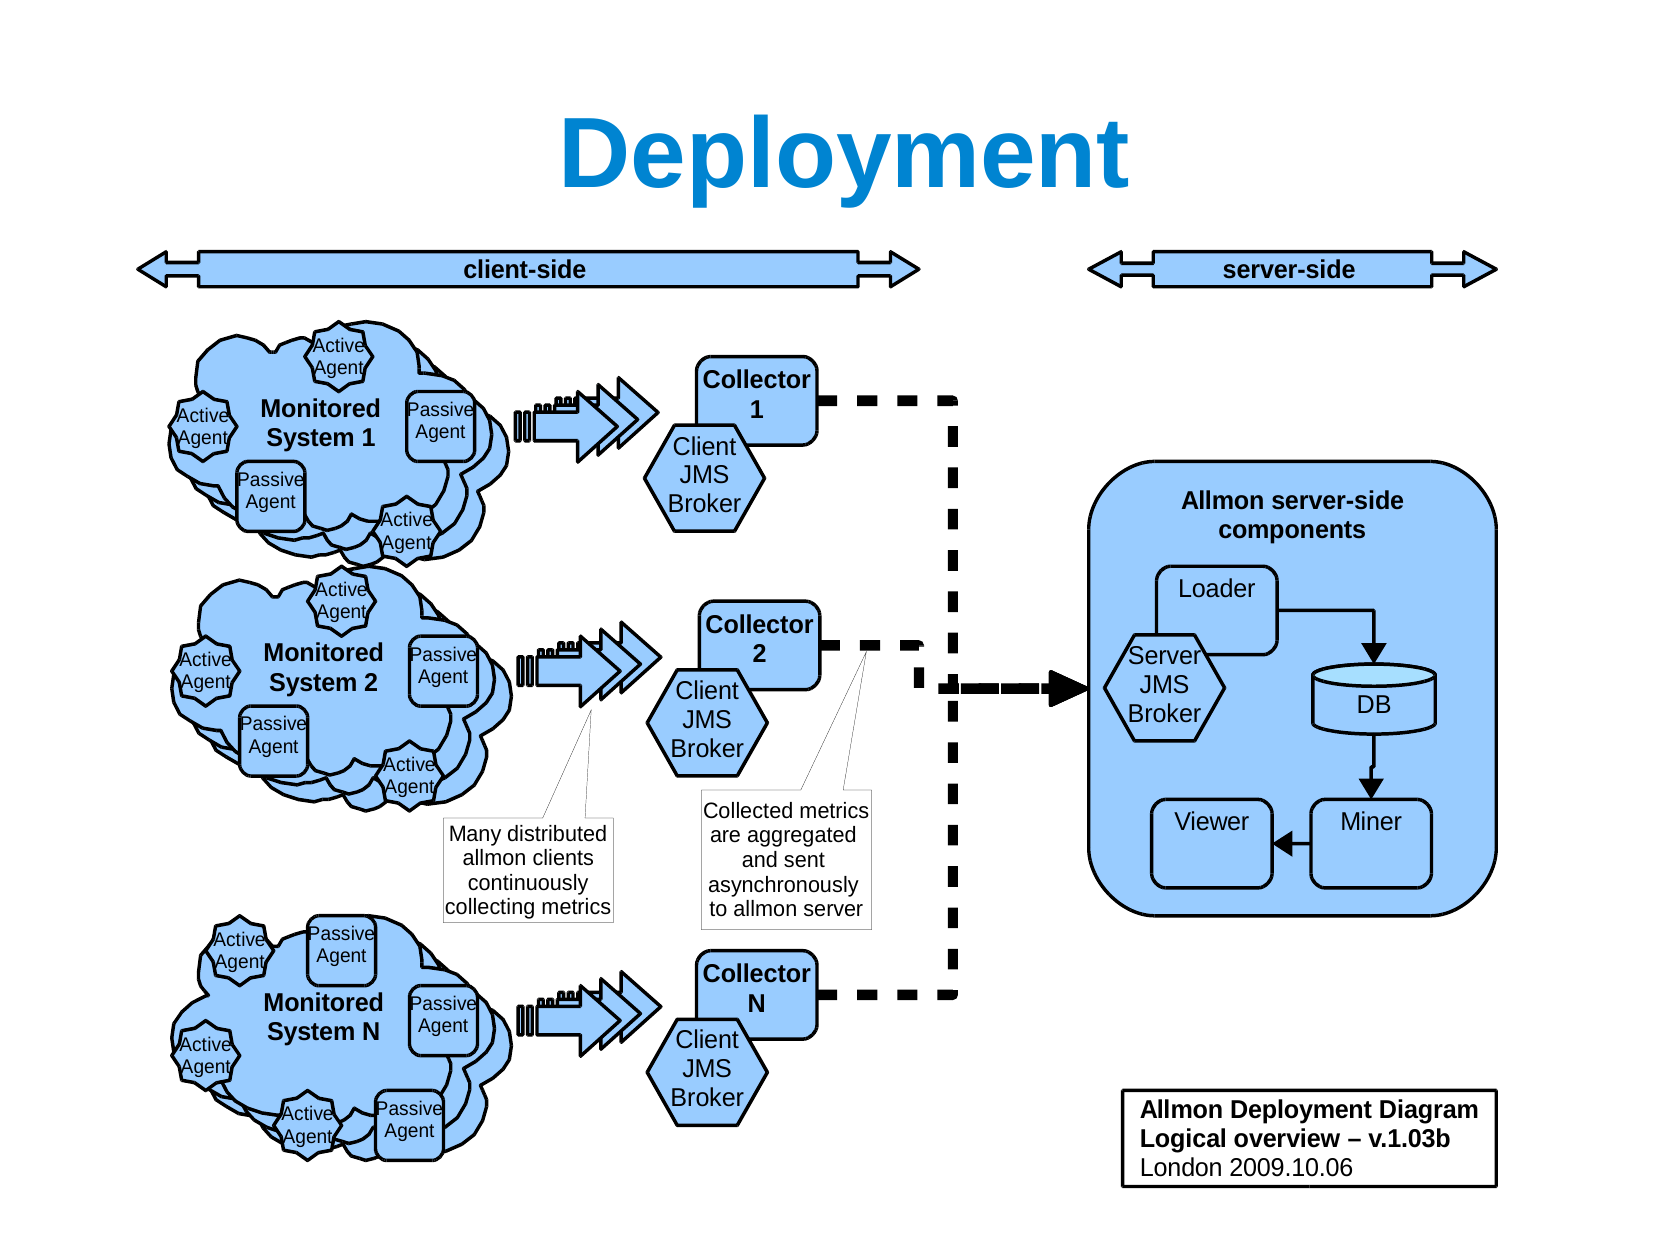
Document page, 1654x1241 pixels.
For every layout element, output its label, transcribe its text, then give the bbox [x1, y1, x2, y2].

chart [0, 236, 1625, 1241]
title Deployment [82, 49, 1571, 236]
